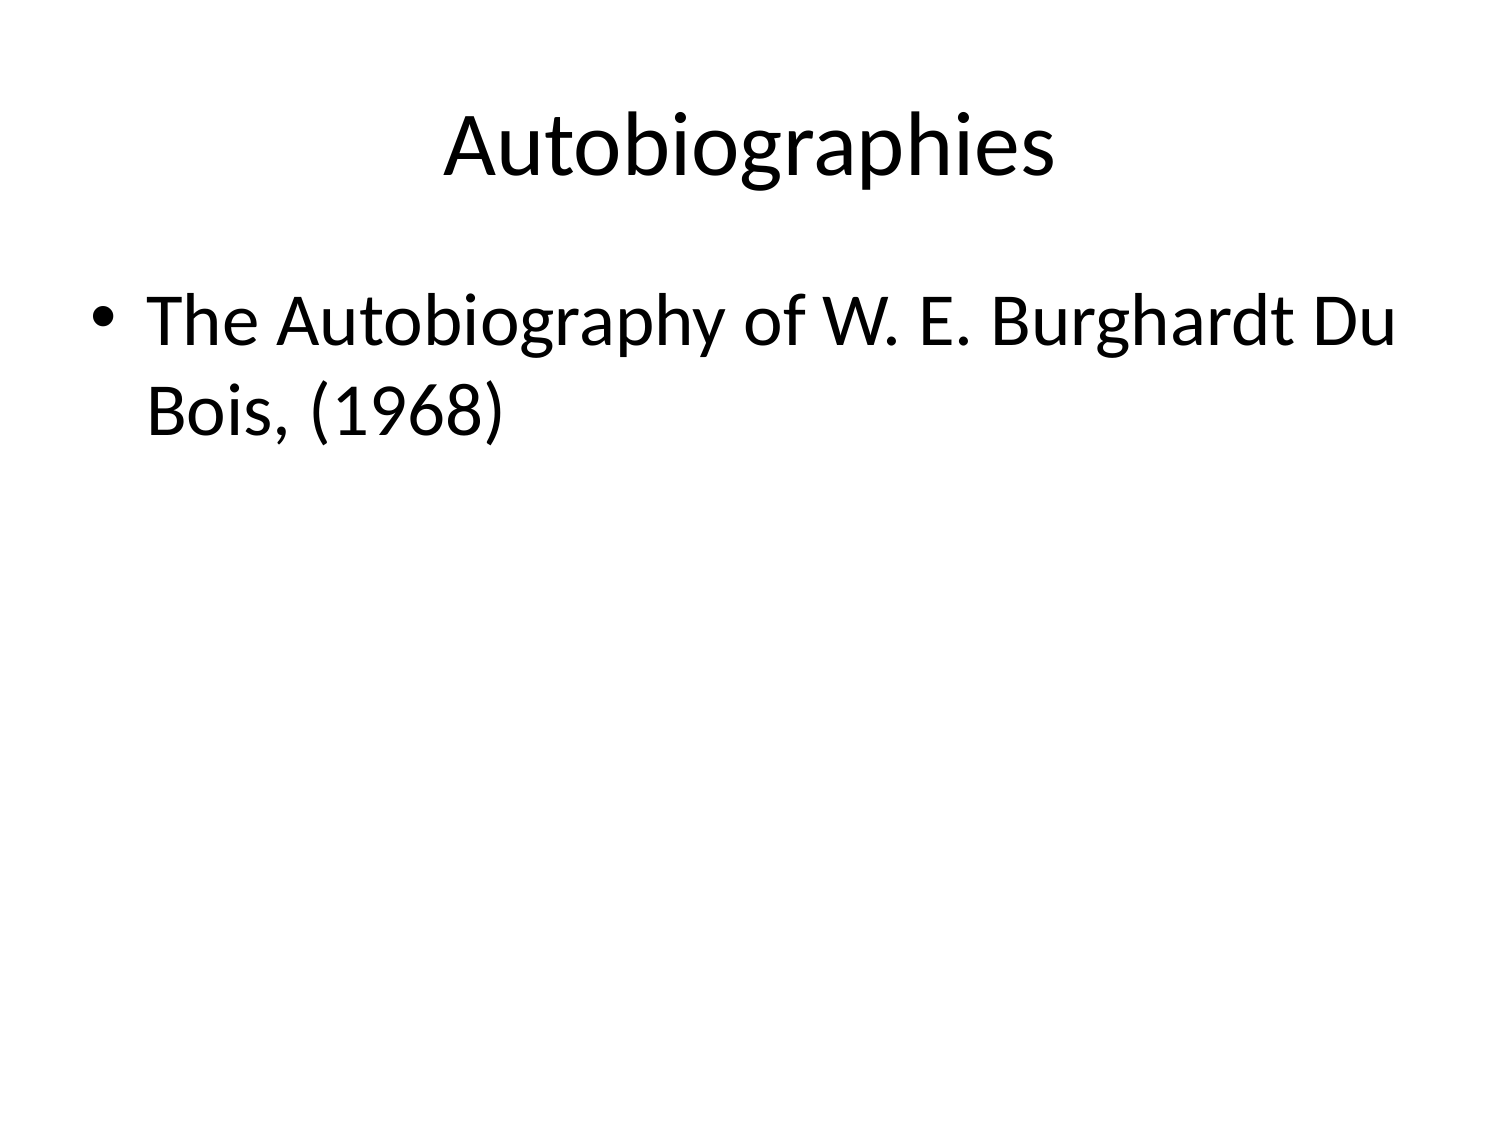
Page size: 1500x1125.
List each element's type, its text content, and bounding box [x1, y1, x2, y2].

title Autobiographies [75, 45, 1425, 233]
list The Autobiography of W. E. Burghardt Du Bois, (1968) [75, 262, 1425, 1005]
